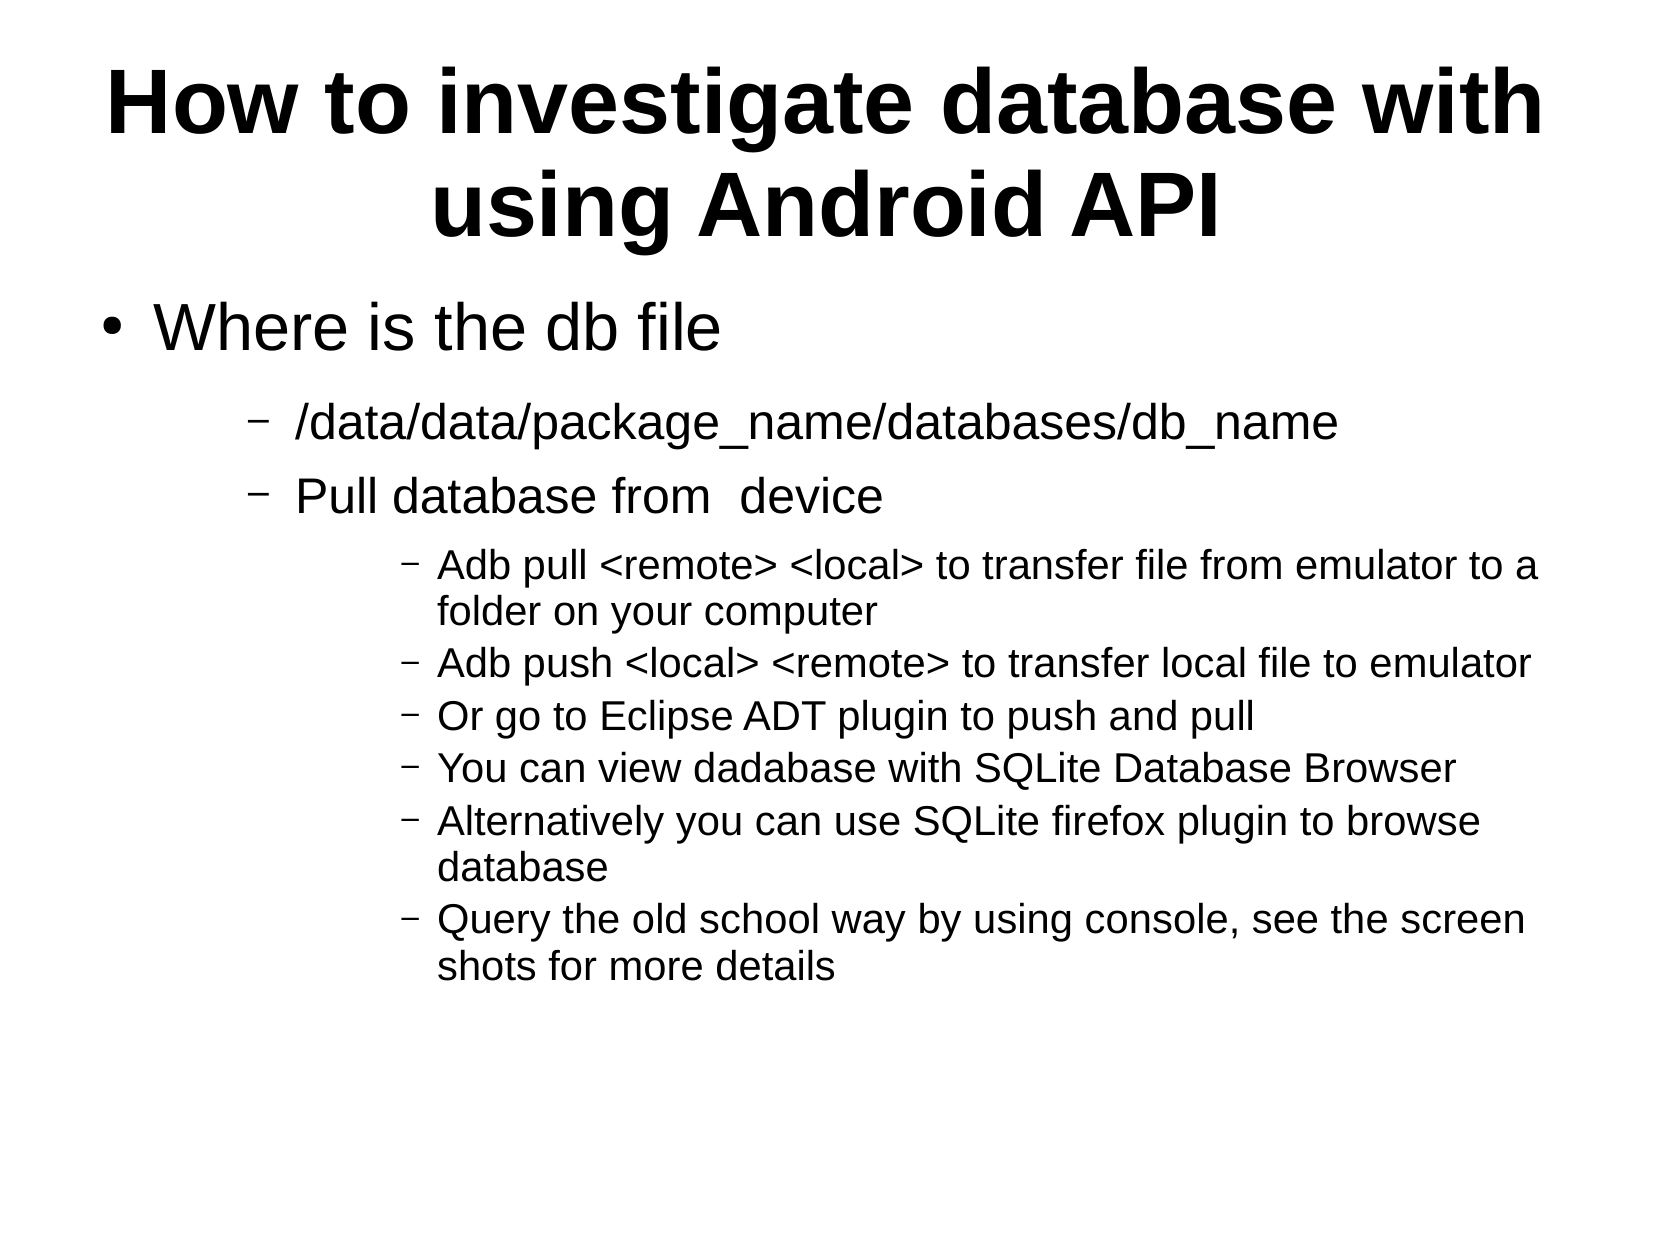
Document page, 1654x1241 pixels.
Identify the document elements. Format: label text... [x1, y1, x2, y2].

list Where is the db file /data/data/package_name/databases/db_name Pull database from device Adb pull <remote> <local> to transfer file from emulator to a folder on your computer Adb push <local> <remote> to transfer local file to emulator Or go to Eclipse ADT plugin to push and pull You can view dadabase with SQLite Database Browser Alternatively you can use SQLite firefox plugin to browse database Query the old school way by using console, see the screen shots for more details [82, 290, 1571, 1094]
title How to investigate database with using Android API [82, 50, 1571, 256]
